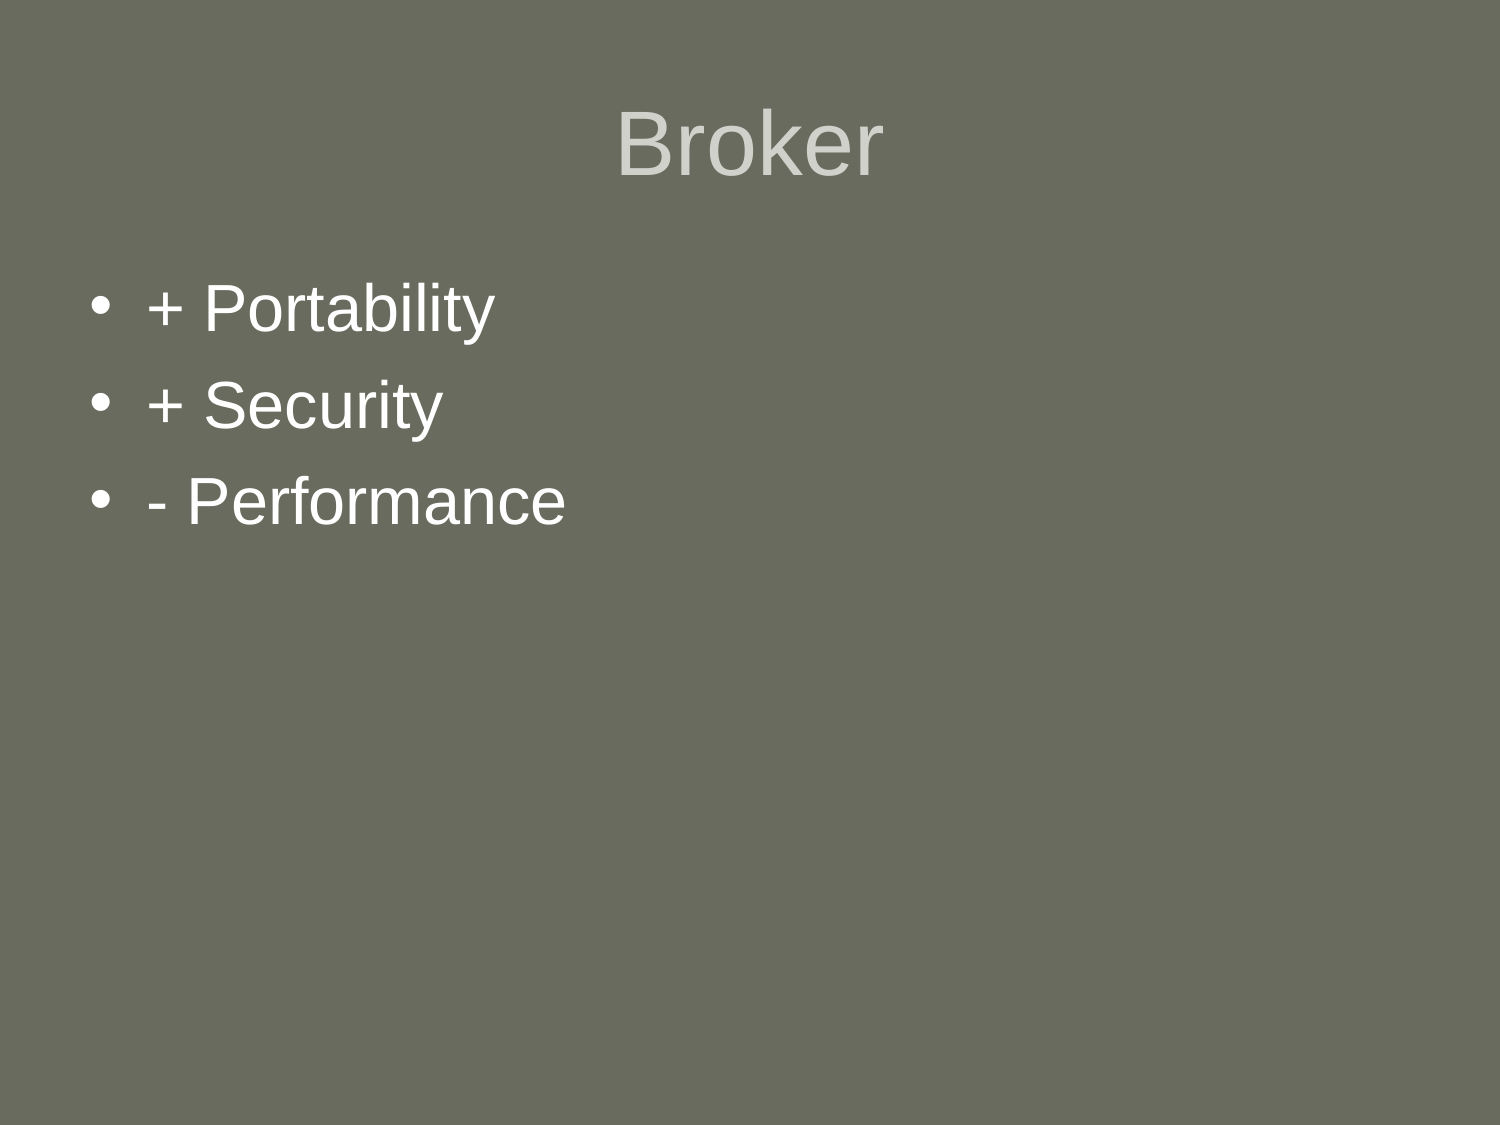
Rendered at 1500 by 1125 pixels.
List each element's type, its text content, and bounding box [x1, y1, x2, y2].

title Broker [75, 45, 1426, 233]
list + Portability + Security - Performance [75, 256, 1426, 1000]
